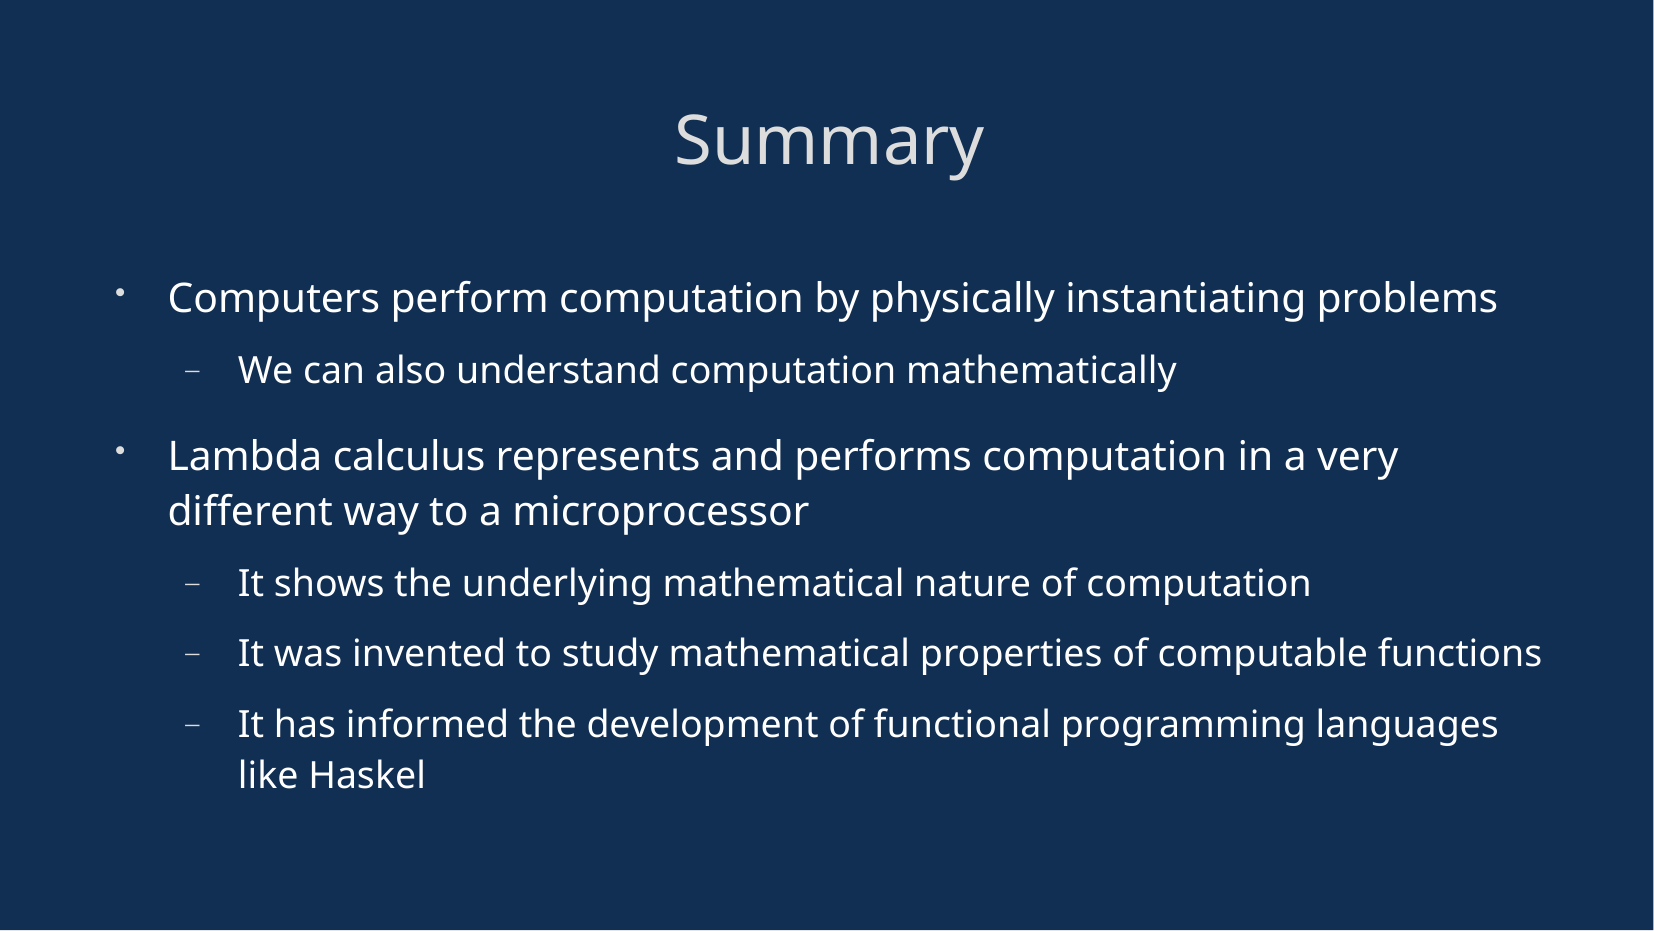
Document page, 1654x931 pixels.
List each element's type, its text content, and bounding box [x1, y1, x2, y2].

list Computers perform computation by physically instantiating problems We can also understand computation mathematically Lambda calculus represents and performs computation in a very different way to a microprocessor It shows the underlying mathematical nature of computation It was invented to study mathematical properties of computable functions It has informed the development of functional programming languages like Haskel [97, 268, 1563, 806]
title Summary [97, 56, 1563, 220]
